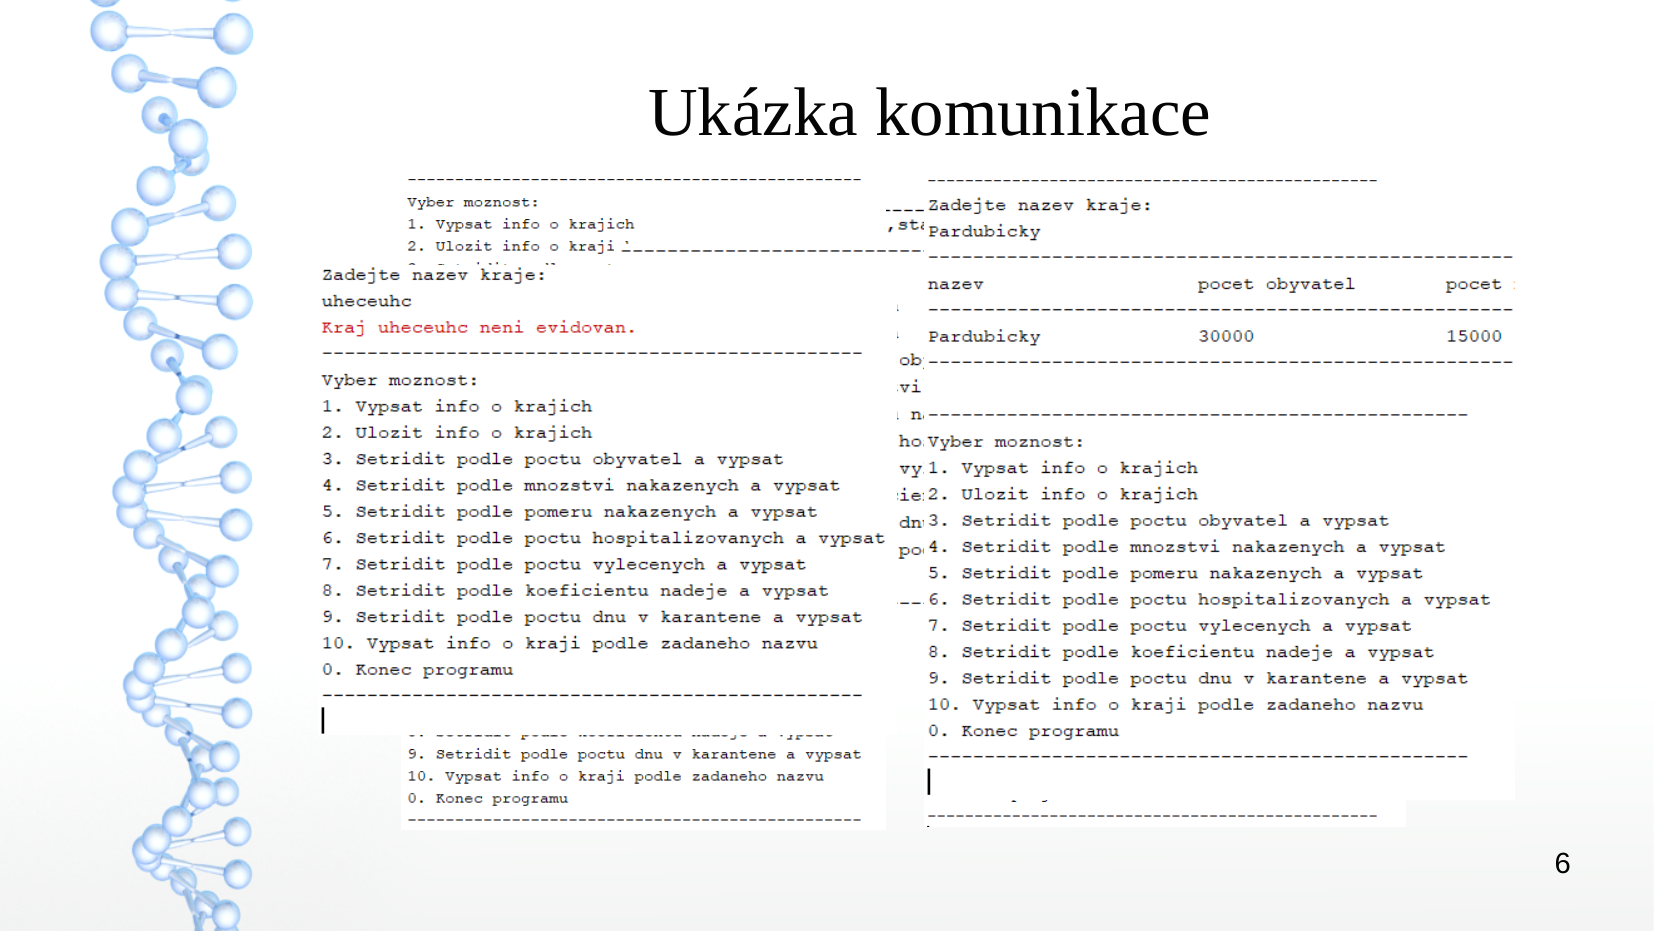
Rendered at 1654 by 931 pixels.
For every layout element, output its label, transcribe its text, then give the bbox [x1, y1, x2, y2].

picture [0, 0, 1654, 931]
title Ukázka komunikace [265, 35, 1595, 189]
